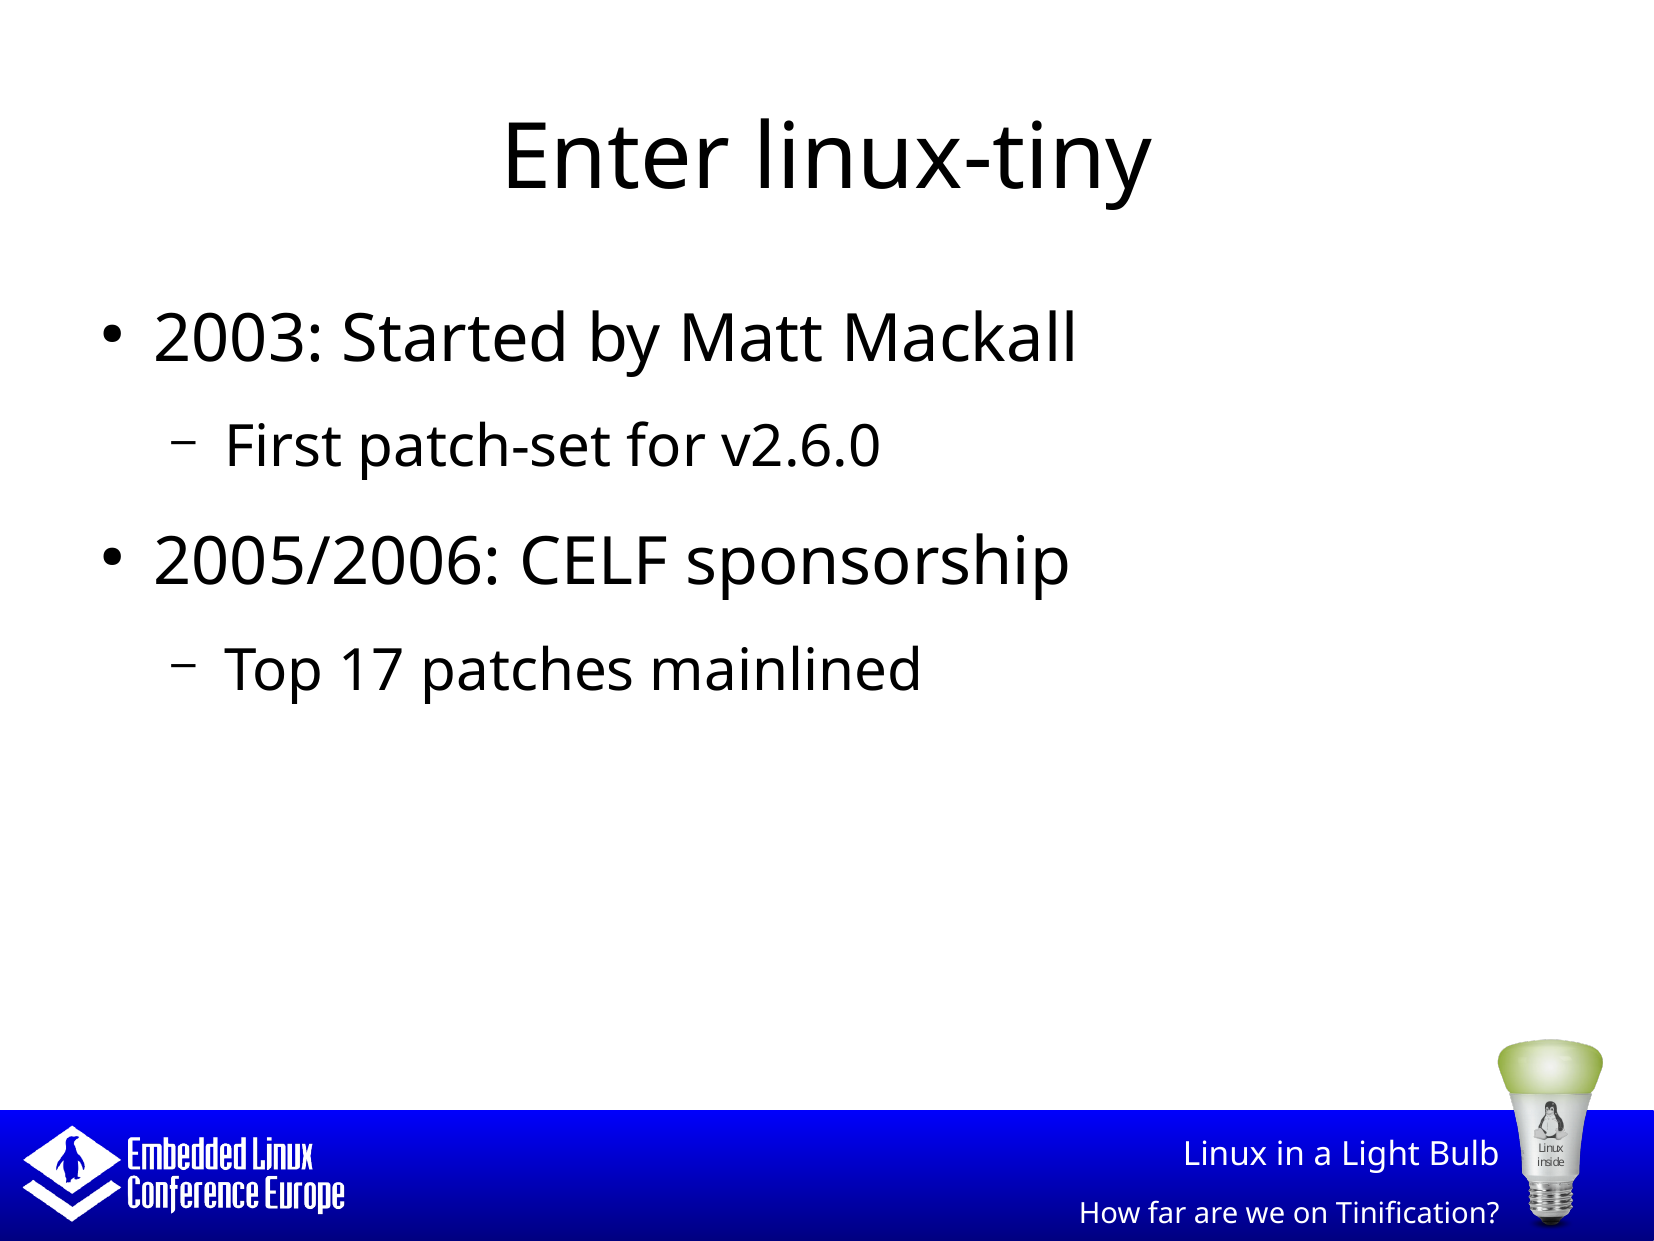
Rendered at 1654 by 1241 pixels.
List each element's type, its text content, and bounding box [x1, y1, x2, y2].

list 2003: Started by Matt Mackall First patch-set for v2.6.0 2005/2006: CELF sponsorship Top 17 patches mainlined [82, 290, 1571, 1010]
picture [18, 1120, 349, 1226]
title Enter linux-tiny [82, 49, 1571, 257]
